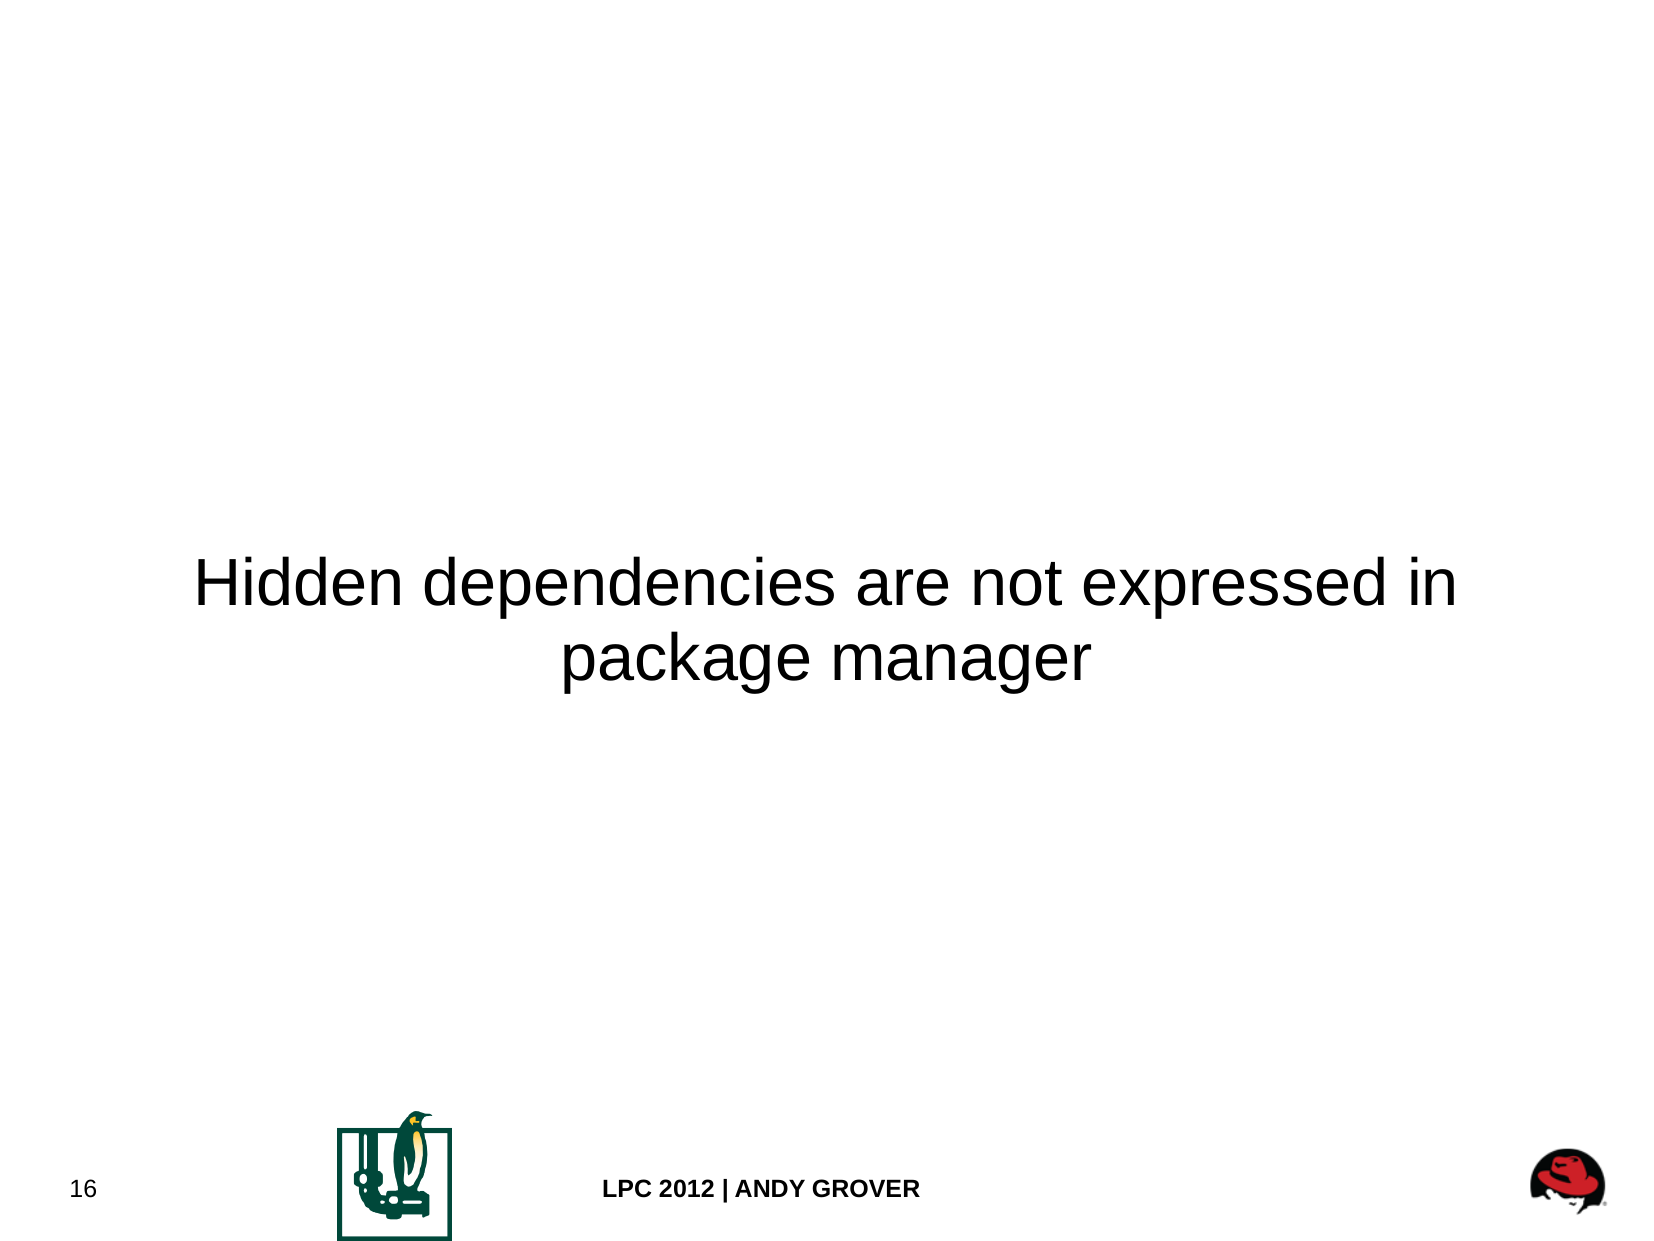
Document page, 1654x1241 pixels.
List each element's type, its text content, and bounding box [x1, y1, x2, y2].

picture [1529, 1146, 1613, 1224]
picture [337, 1121, 452, 1241]
subtitle Hidden dependencies are not expressed in package manager [82, 119, 1571, 1121]
